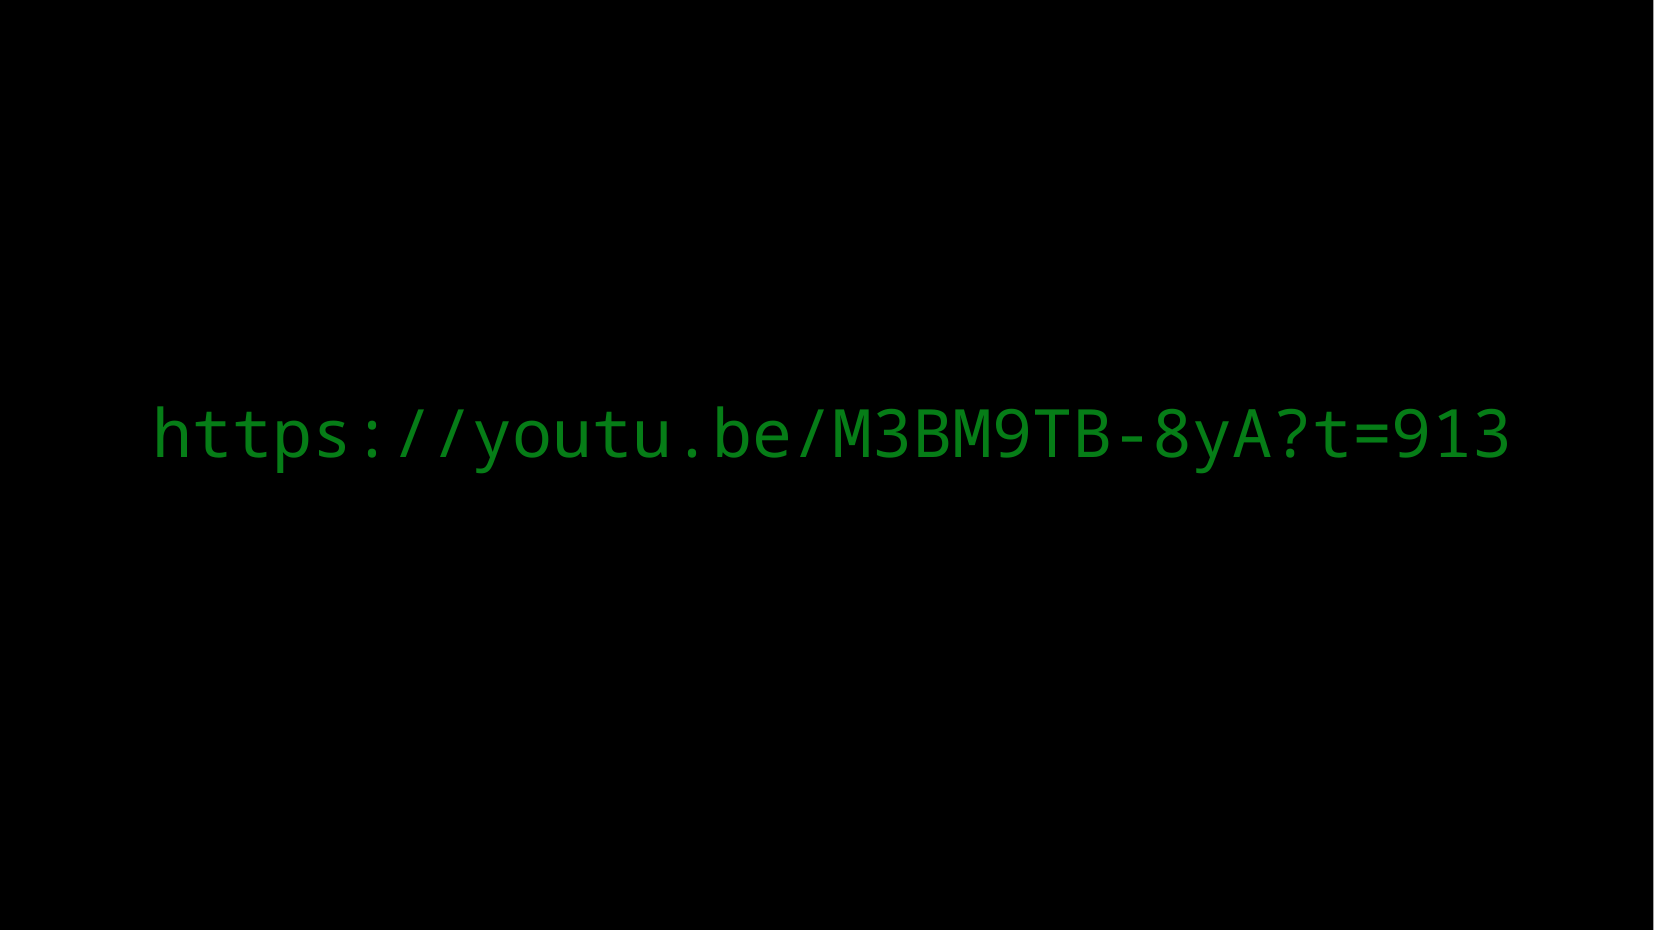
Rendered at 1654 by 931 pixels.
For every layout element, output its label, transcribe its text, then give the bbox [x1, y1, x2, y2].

title https://youtu.be/M3BM9TB-8yA?t=913 [88, 354, 1577, 510]
